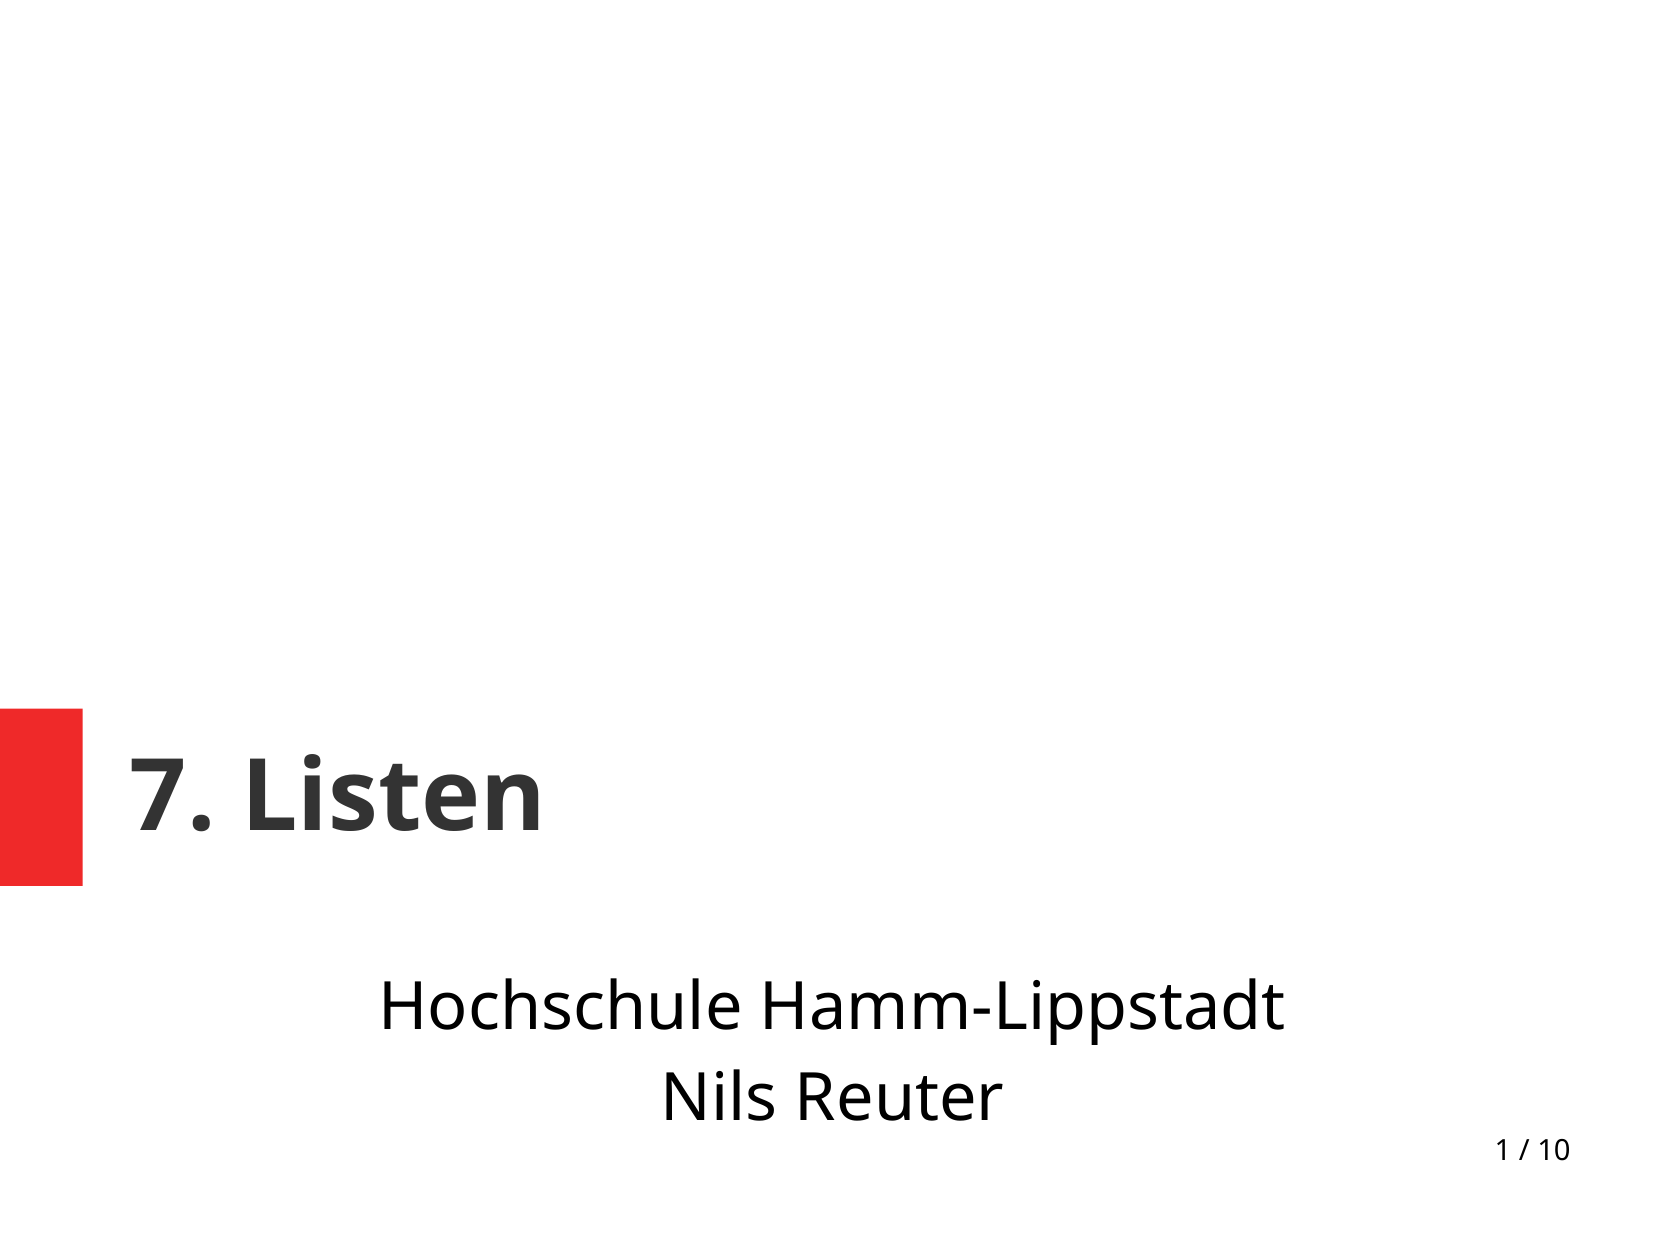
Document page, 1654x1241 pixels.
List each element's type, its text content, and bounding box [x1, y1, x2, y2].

subtitle Hochschule Hamm-Lippstadt Nils Reuter [129, 968, 1536, 1130]
title 7. Listen [129, 655, 1536, 928]
